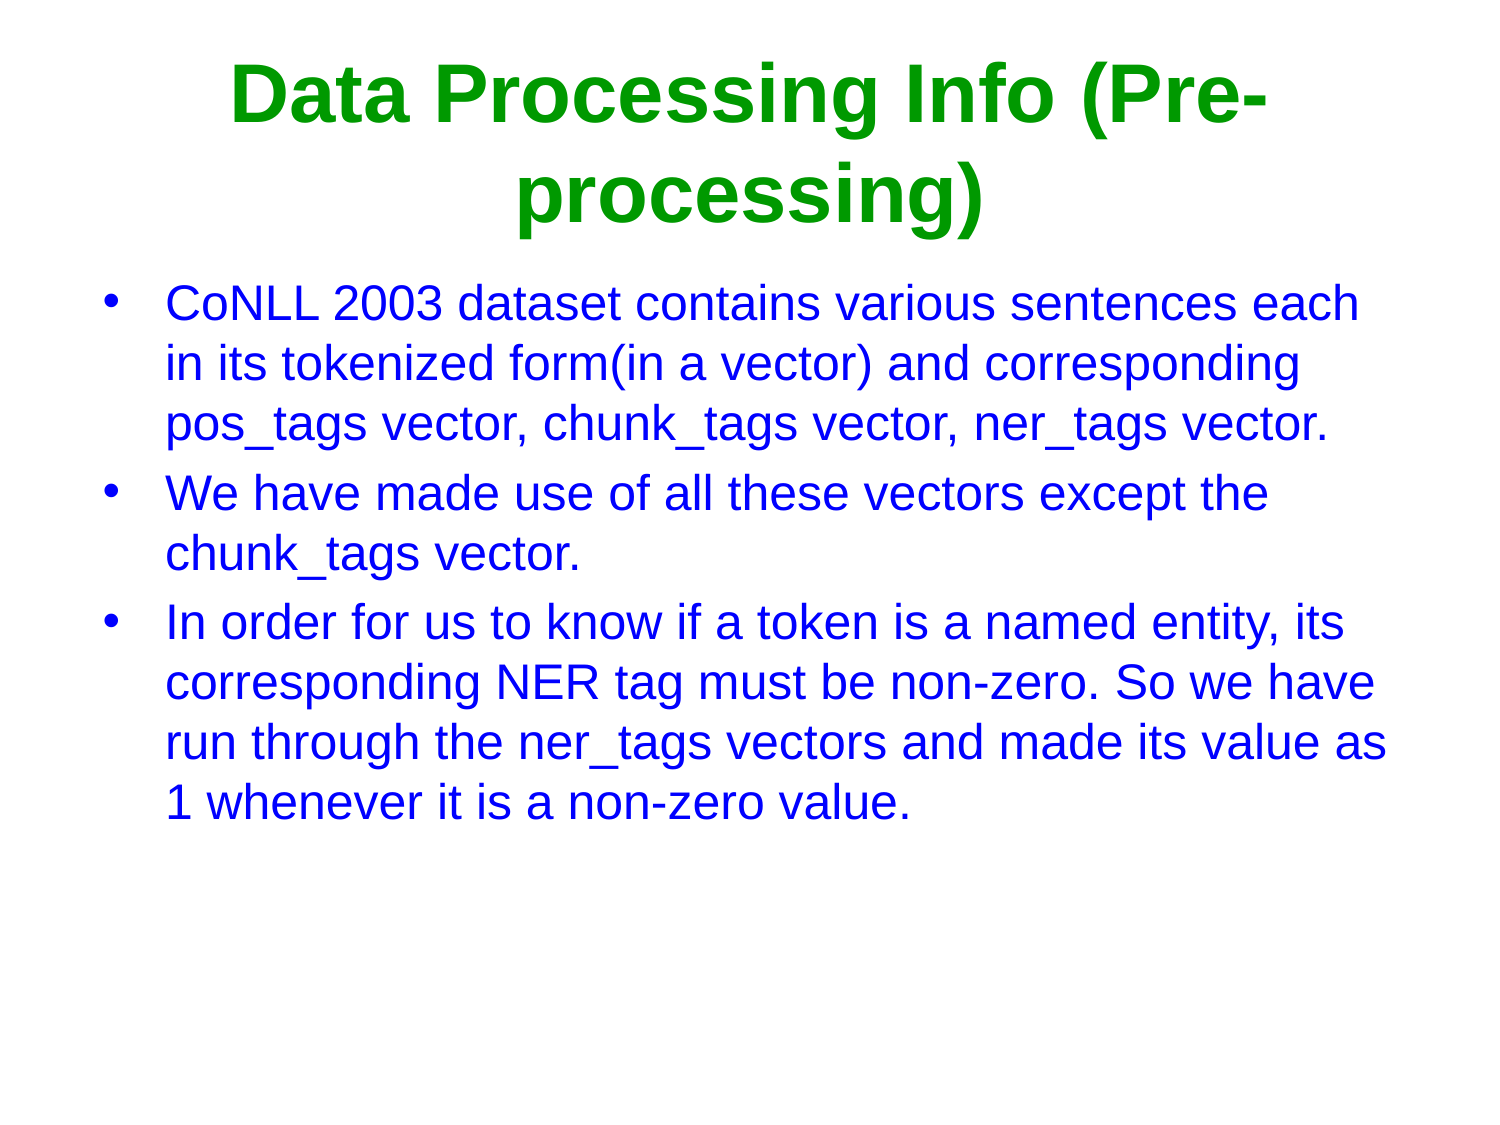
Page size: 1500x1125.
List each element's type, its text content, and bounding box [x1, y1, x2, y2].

list CoNLL 2003 dataset contains various sentences each in its tokenized form(in a vector) and corresponding pos_tags vector, chunk_tags vector, ner_tags vector. We have made use of all these vectors except the chunk_tags vector. In order for us to know if a token is a named entity, its corresponding NER tag must be non-zero. So we have run through the ner_tags vectors and made its value as 1 whenever it is a non-zero value. [75, 262, 1425, 1005]
title Data Processing Info (Pre-processing) [75, 45, 1425, 233]
